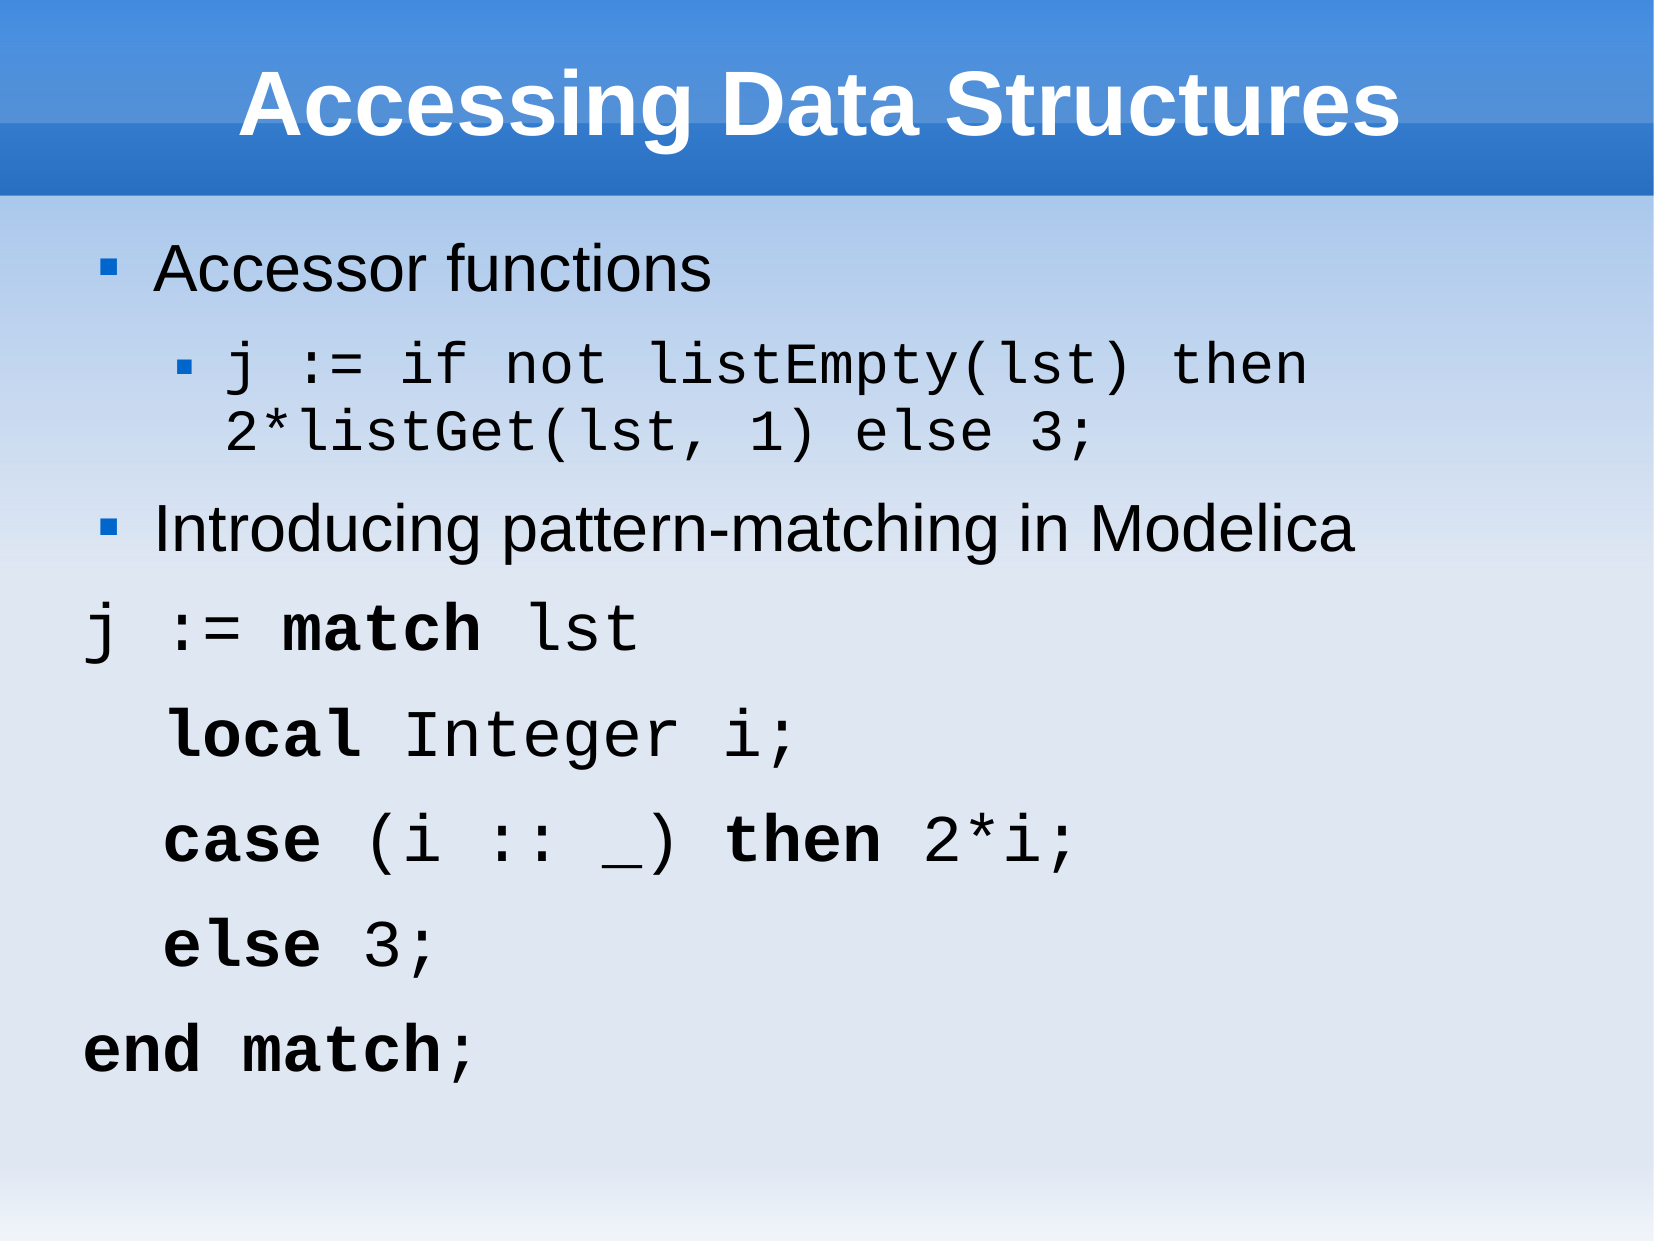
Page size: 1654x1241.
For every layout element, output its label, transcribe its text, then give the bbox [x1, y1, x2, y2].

picture [0, 0, 1654, 1241]
title Accessing Data Structures [76, 7, 1565, 200]
list Accessor functions j := if not listEmpty(lst) then 2*listGet(lst, 1) else 3; Introducing pattern-matching in Modelica j := match lst local Integer i; case (i :: _) then 2*i; else 3; end match; [82, 231, 1571, 1092]
